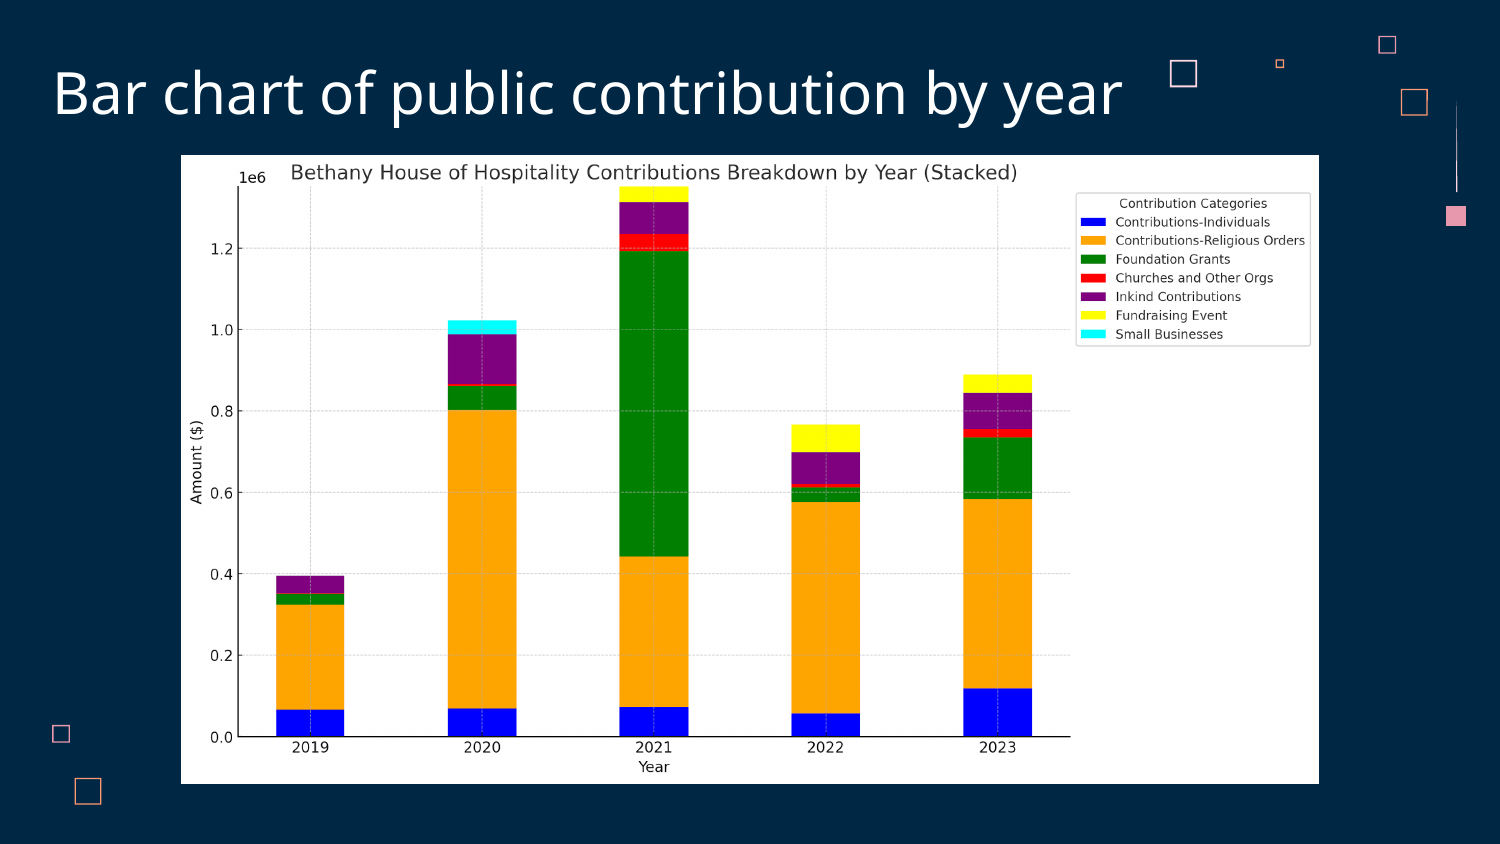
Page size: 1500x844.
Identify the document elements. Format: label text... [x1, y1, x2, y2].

title Bar chart of public contribution by year [37, 41, 1303, 136]
picture [181, 155, 1319, 784]
